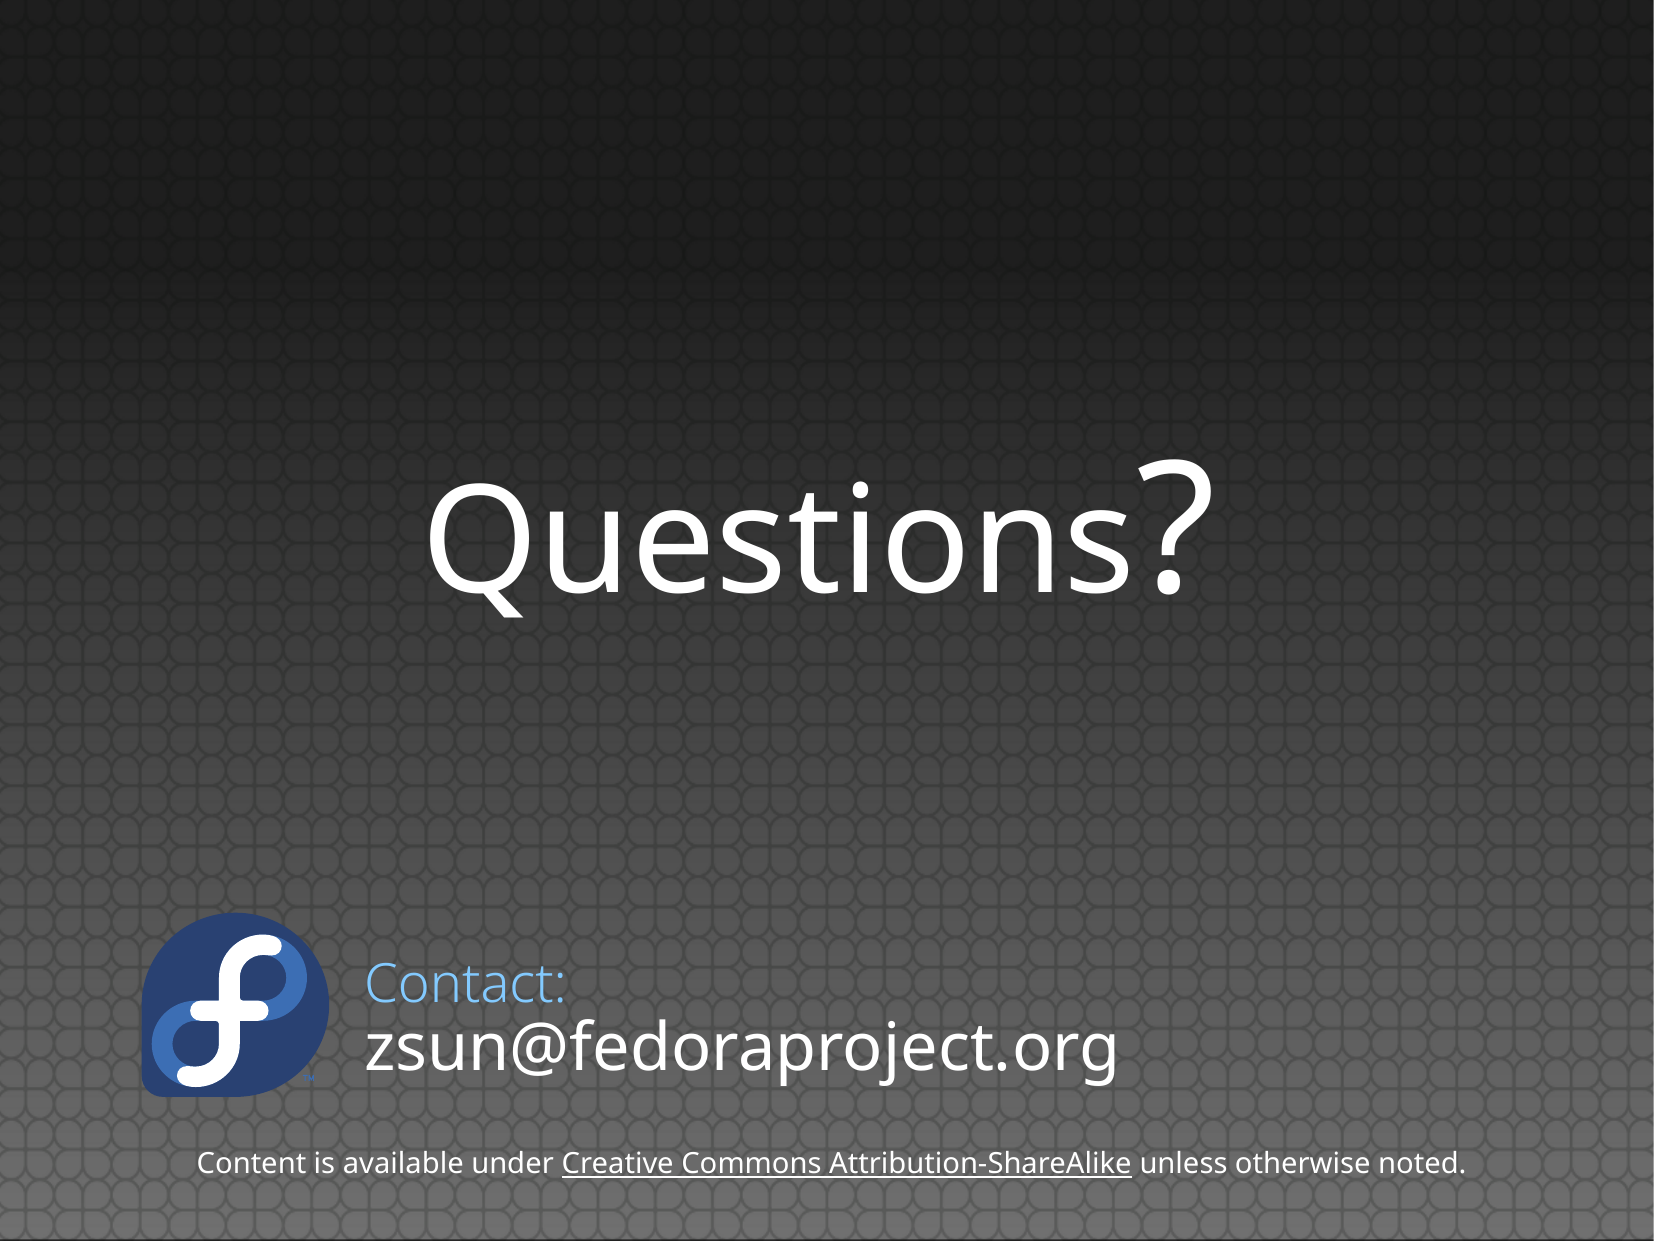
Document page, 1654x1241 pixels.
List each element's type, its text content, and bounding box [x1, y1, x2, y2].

text_box Contact: [349, 937, 703, 1013]
picture [0, 0, 1654, 1241]
text_box zsun@fedoraproject.org [349, 992, 1455, 1075]
text_box Content is available under Creative Commons Attribution-ShareAlike unless otherwise noted. [52, 1135, 1611, 1201]
title Questions? [30, 428, 1606, 615]
